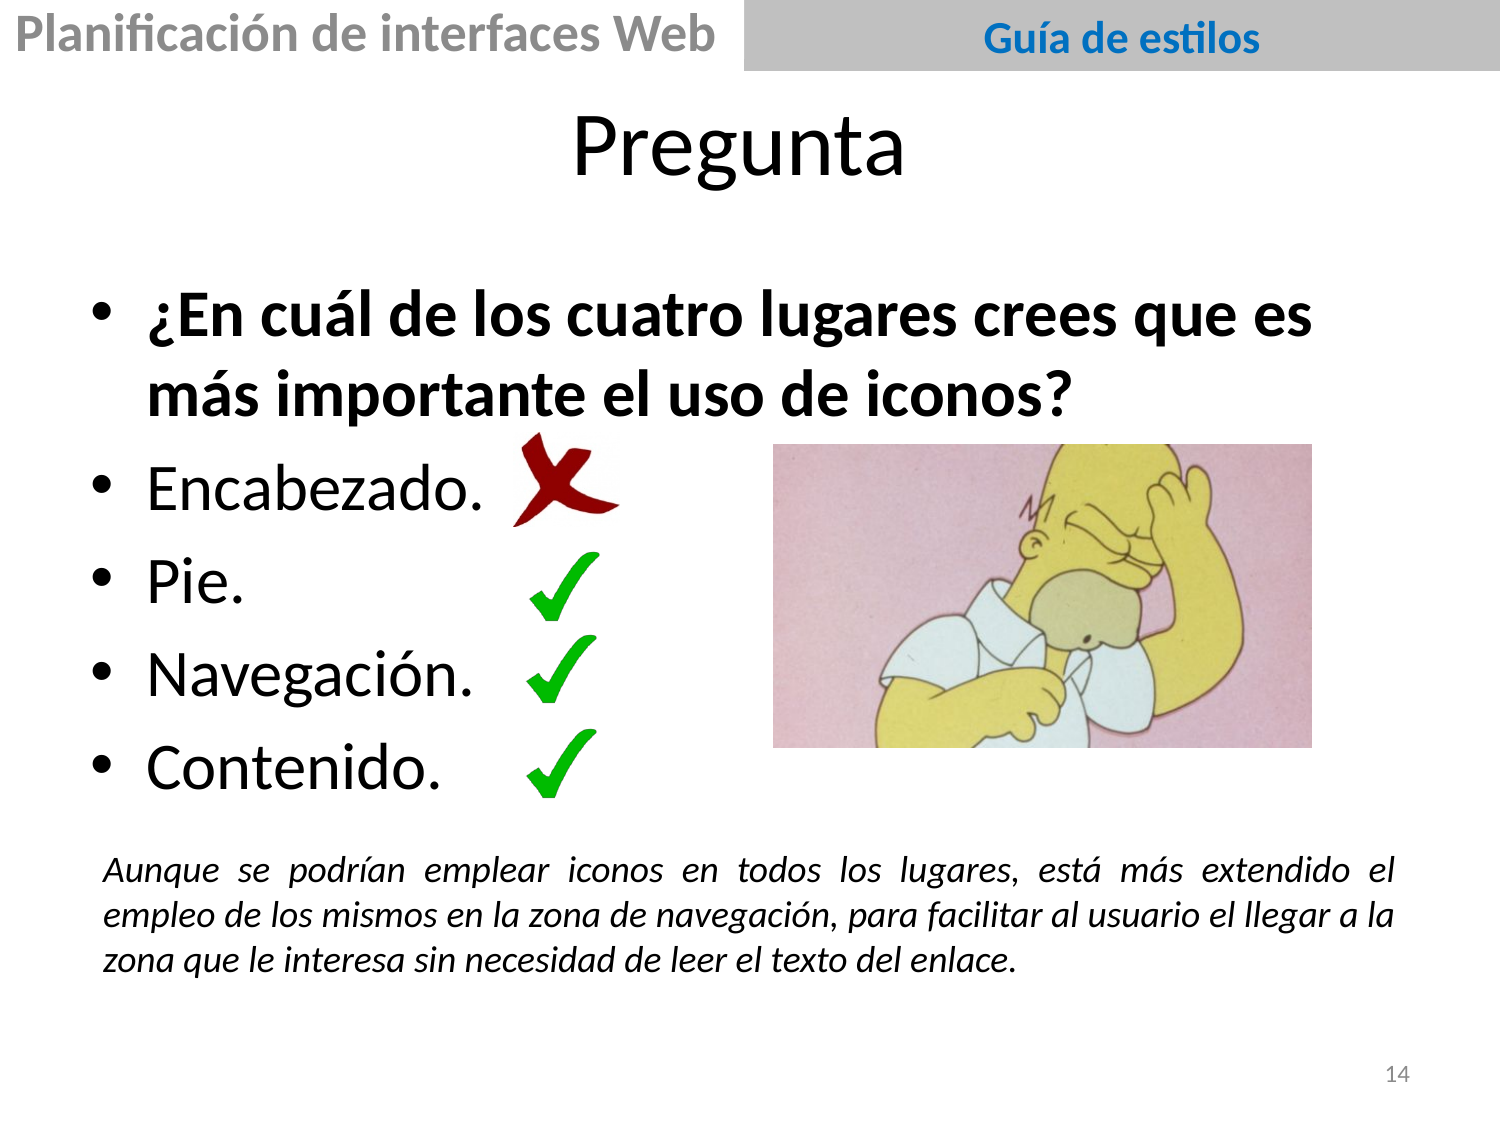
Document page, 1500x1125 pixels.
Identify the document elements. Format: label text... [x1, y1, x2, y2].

picture [513, 432, 620, 527]
text_box Aunque se podrían emplear iconos en todos los lugares, está más extendido el empleo de los mismos en la zona de navegación, para facilitar al usuario el llegar a la zona que le interesa sin necesidad de leer el texto del enlace. [88, 837, 1412, 987]
picture [525, 633, 597, 705]
title Guía de estilos [744, 0, 1500, 71]
list ¿En cuál de los cuatro lugares crees que es más importante el uso de iconos? Encabezado. Pie. Navegación. Contenido. [75, 262, 1425, 1005]
title Pregunta [75, 60, 1425, 233]
picture [525, 727, 597, 799]
slide_number <número> [1074, 1042, 1425, 1103]
picture [773, 444, 1312, 748]
title Planificación de interfaces Web [0, 0, 745, 60]
picture [528, 550, 600, 622]
